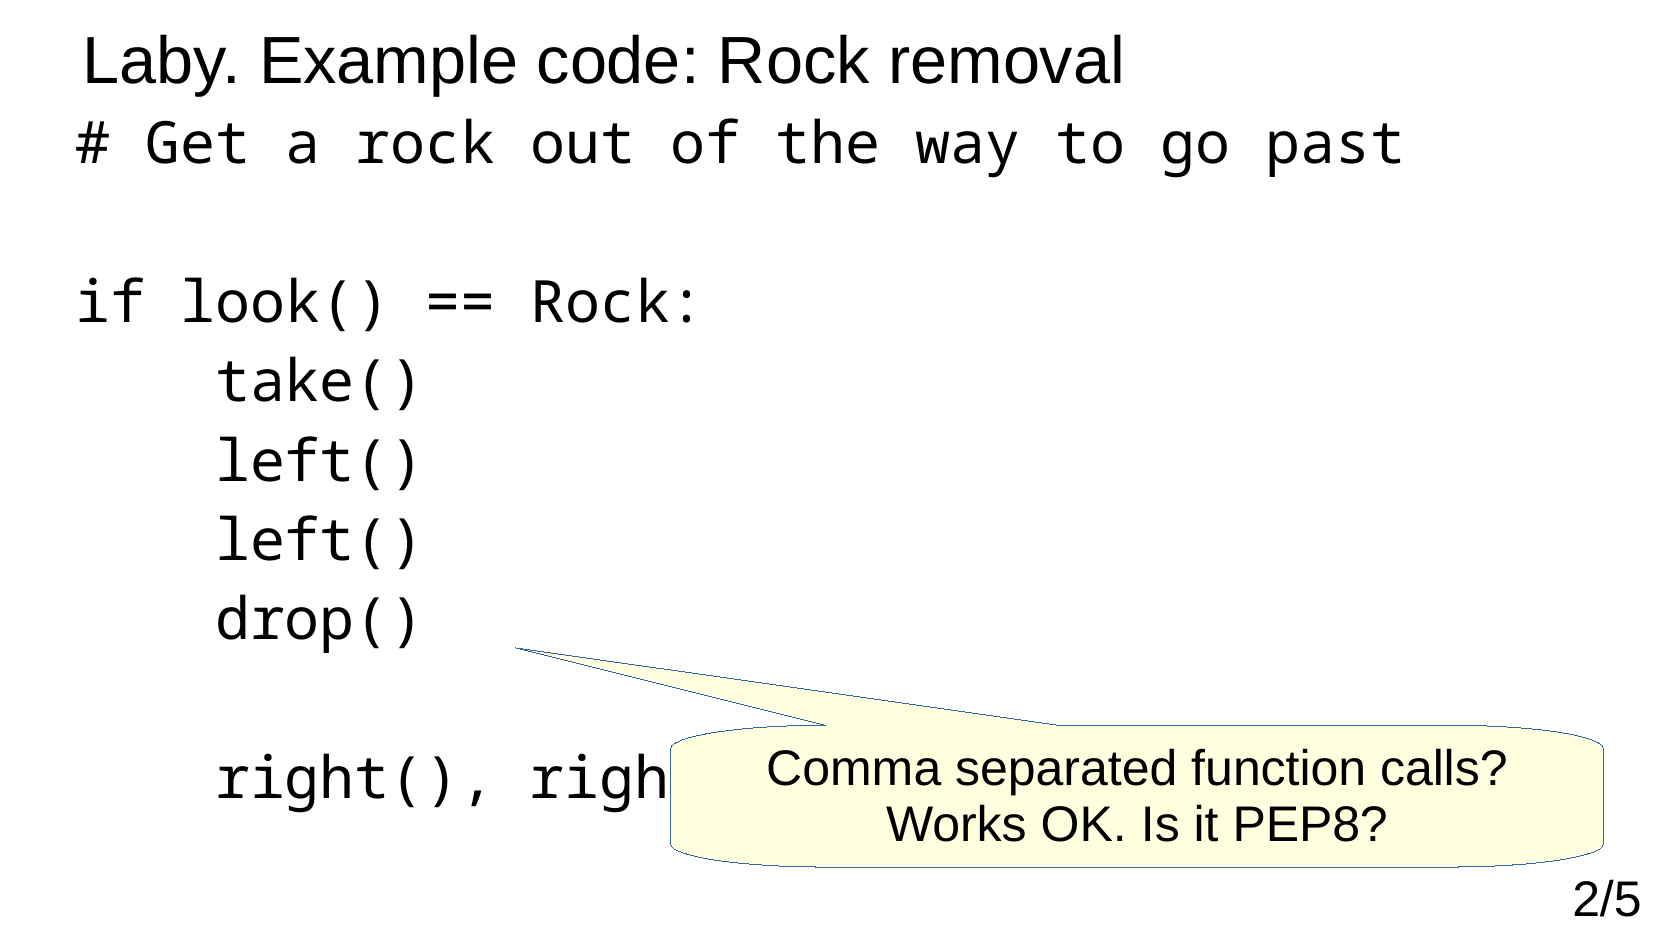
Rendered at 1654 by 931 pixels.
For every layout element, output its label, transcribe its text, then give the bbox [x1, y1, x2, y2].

subtitle # Get a rock out of the way to go past if look() == Rock: take() left() left() drop() right(), right(), forward() [74, 101, 1564, 931]
title 2/5 [1523, 871, 1642, 931]
text_box Comma separated function calls? Works OK. Is it PEP8? [515, 647, 1604, 868]
title Laby. Example code: Rock removal [82, 22, 1571, 98]
